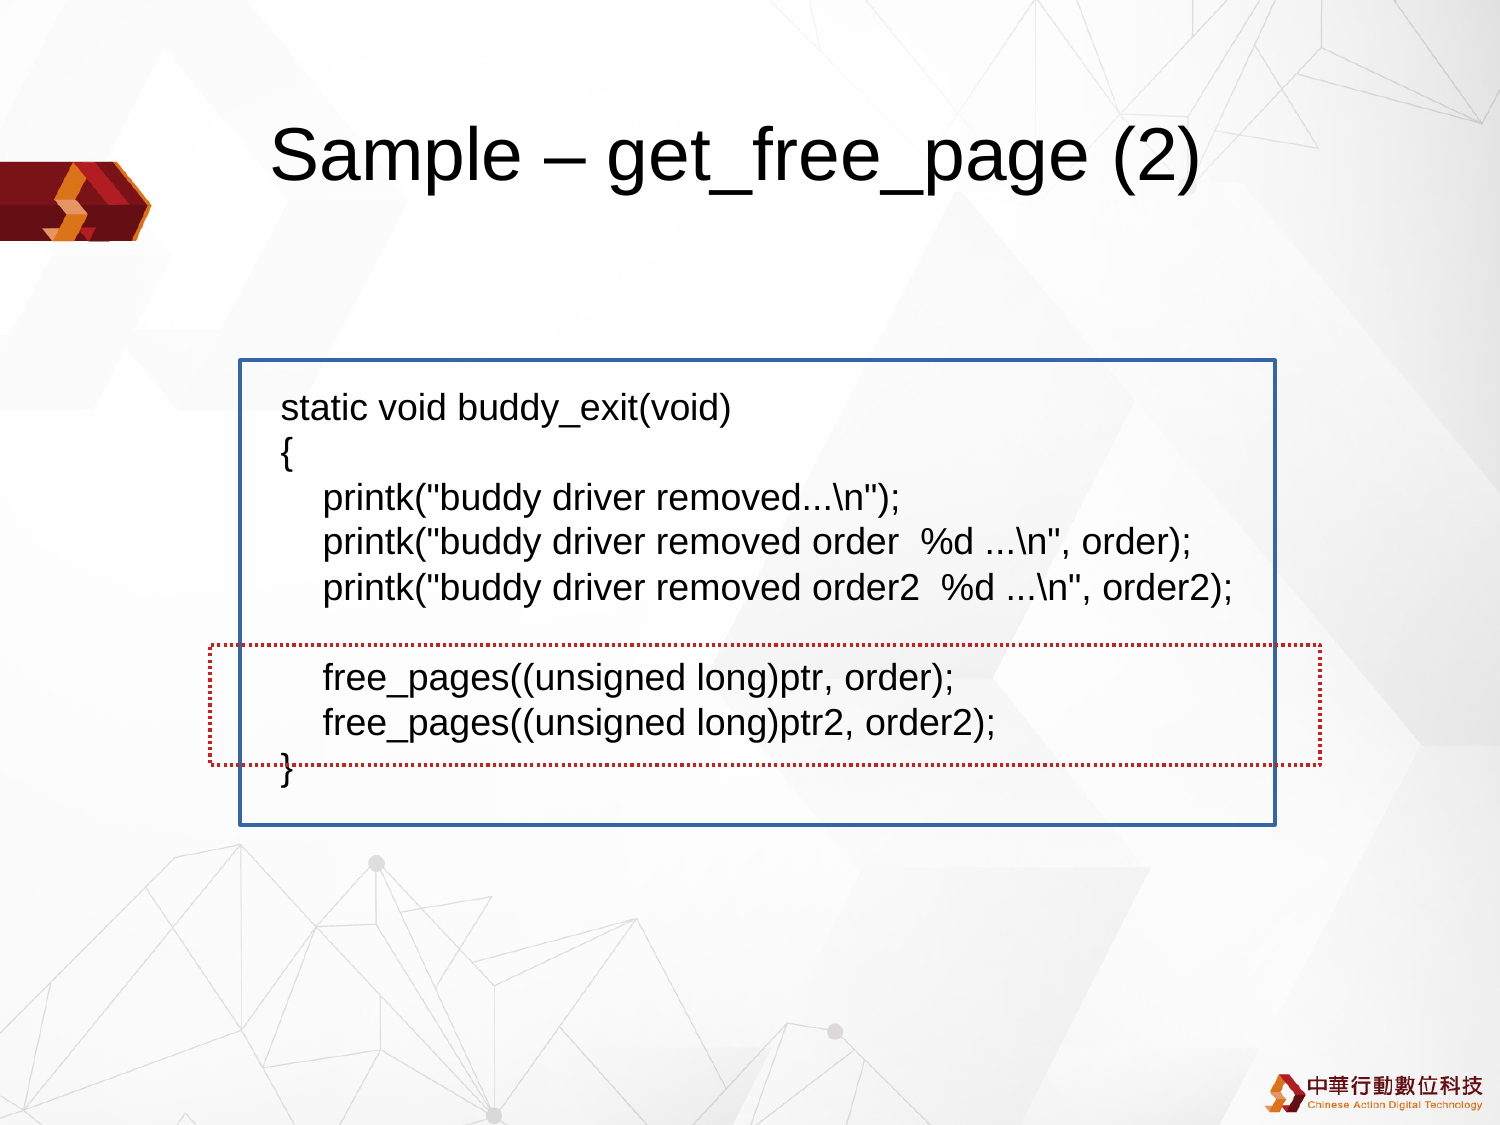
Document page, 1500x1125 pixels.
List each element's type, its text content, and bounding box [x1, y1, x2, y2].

title Sample – get_free_page (2) [107, 78, 1367, 231]
text_box static void buddy_exit(void) { printk("buddy driver removed...\n"); printk("buddy driver removed order %d ...\n", order); printk("buddy driver removed order2 %d ...\n", order2); free_pages((unsigned long)ptr, order); free_pages((unsigned long)ptr2, order2); } [265, 375, 1249, 796]
picture [0, 0, 1500, 1125]
